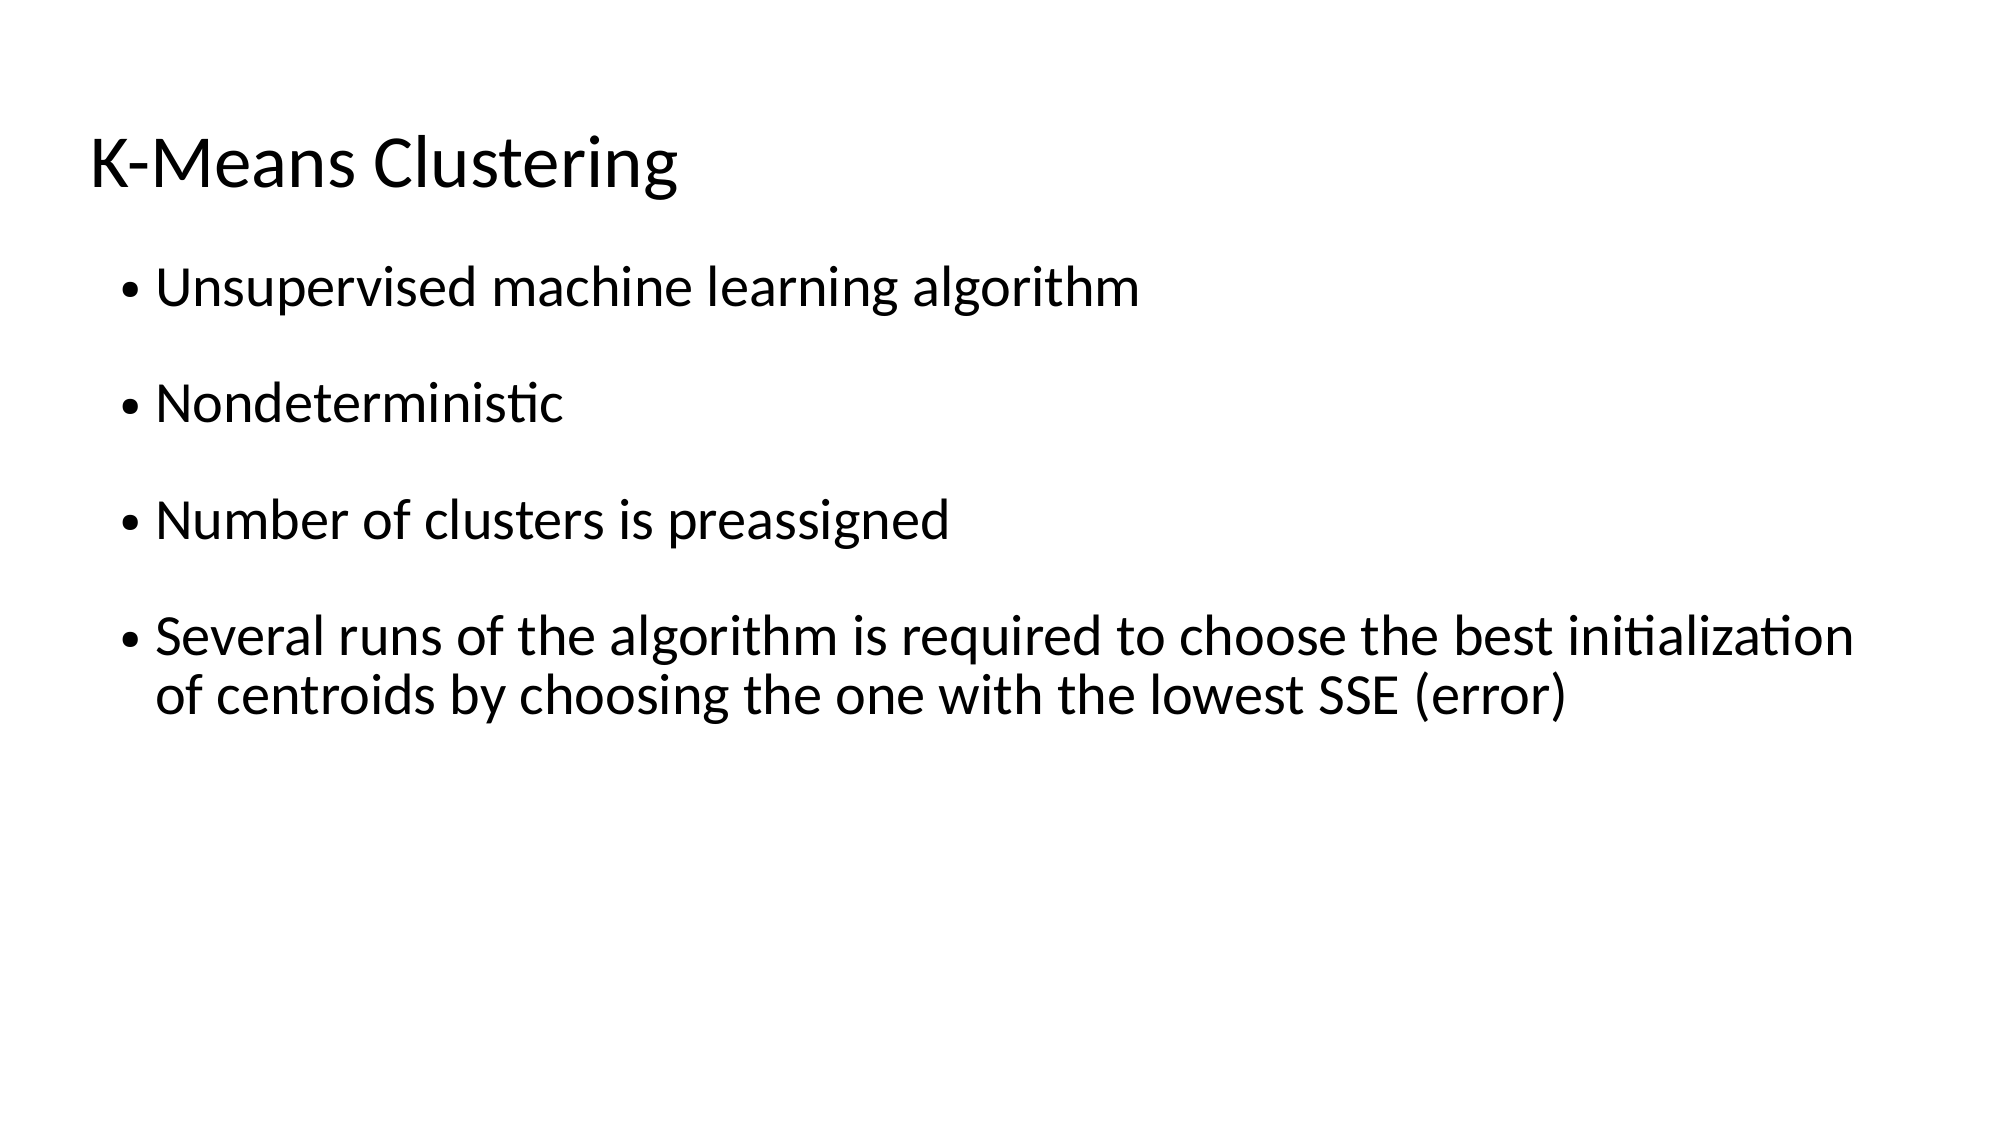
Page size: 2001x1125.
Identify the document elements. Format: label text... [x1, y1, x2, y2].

text_box Unsupervised machine learning algorithm Nondeterministic Number of clusters is preassigned Several runs of the algorithm is required to choose the best initialization of centroids by choosing the one with the lowest SSE (error) [105, 254, 1906, 955]
title K-Means Clustering [90, 59, 1951, 278]
